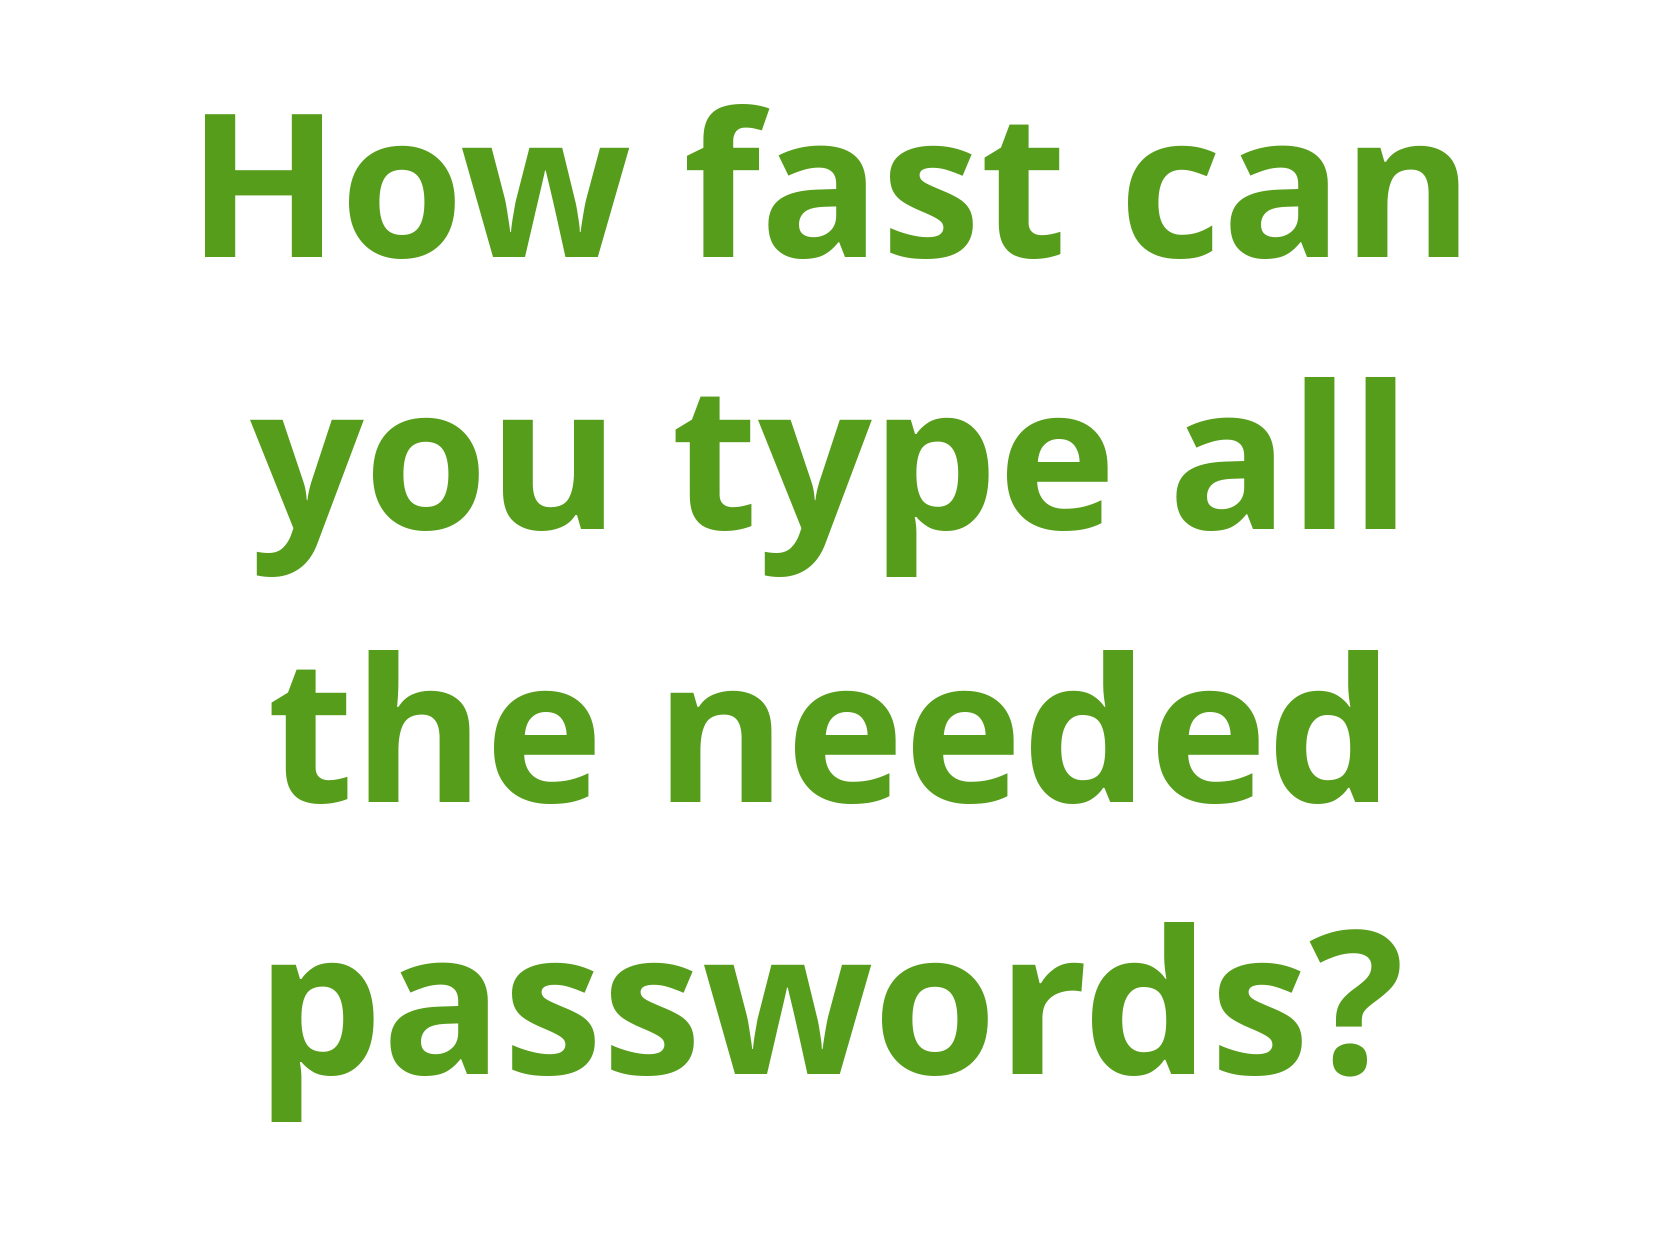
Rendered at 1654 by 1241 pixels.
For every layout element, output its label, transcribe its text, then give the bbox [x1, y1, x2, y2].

title How fast can you type all the needed passwords? [86, 165, 1576, 1011]
